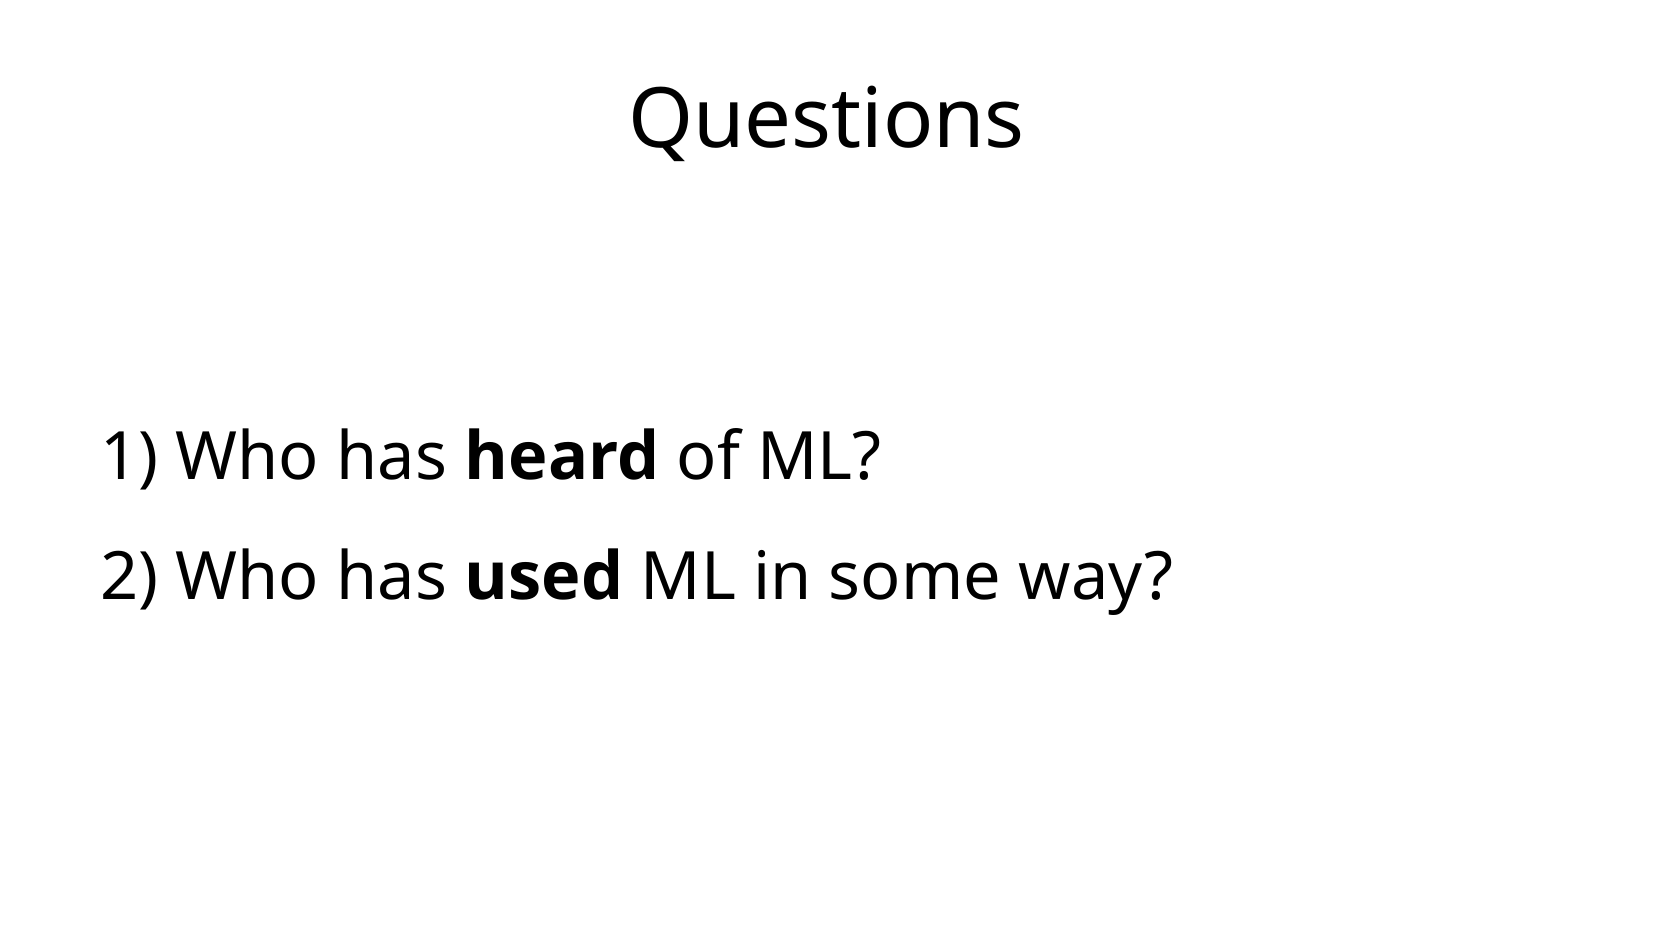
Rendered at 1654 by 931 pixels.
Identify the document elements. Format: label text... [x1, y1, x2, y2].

title Questions [82, 37, 1571, 193]
list Who has heard of ML? Who has used ML in some way? [82, 217, 1571, 811]
